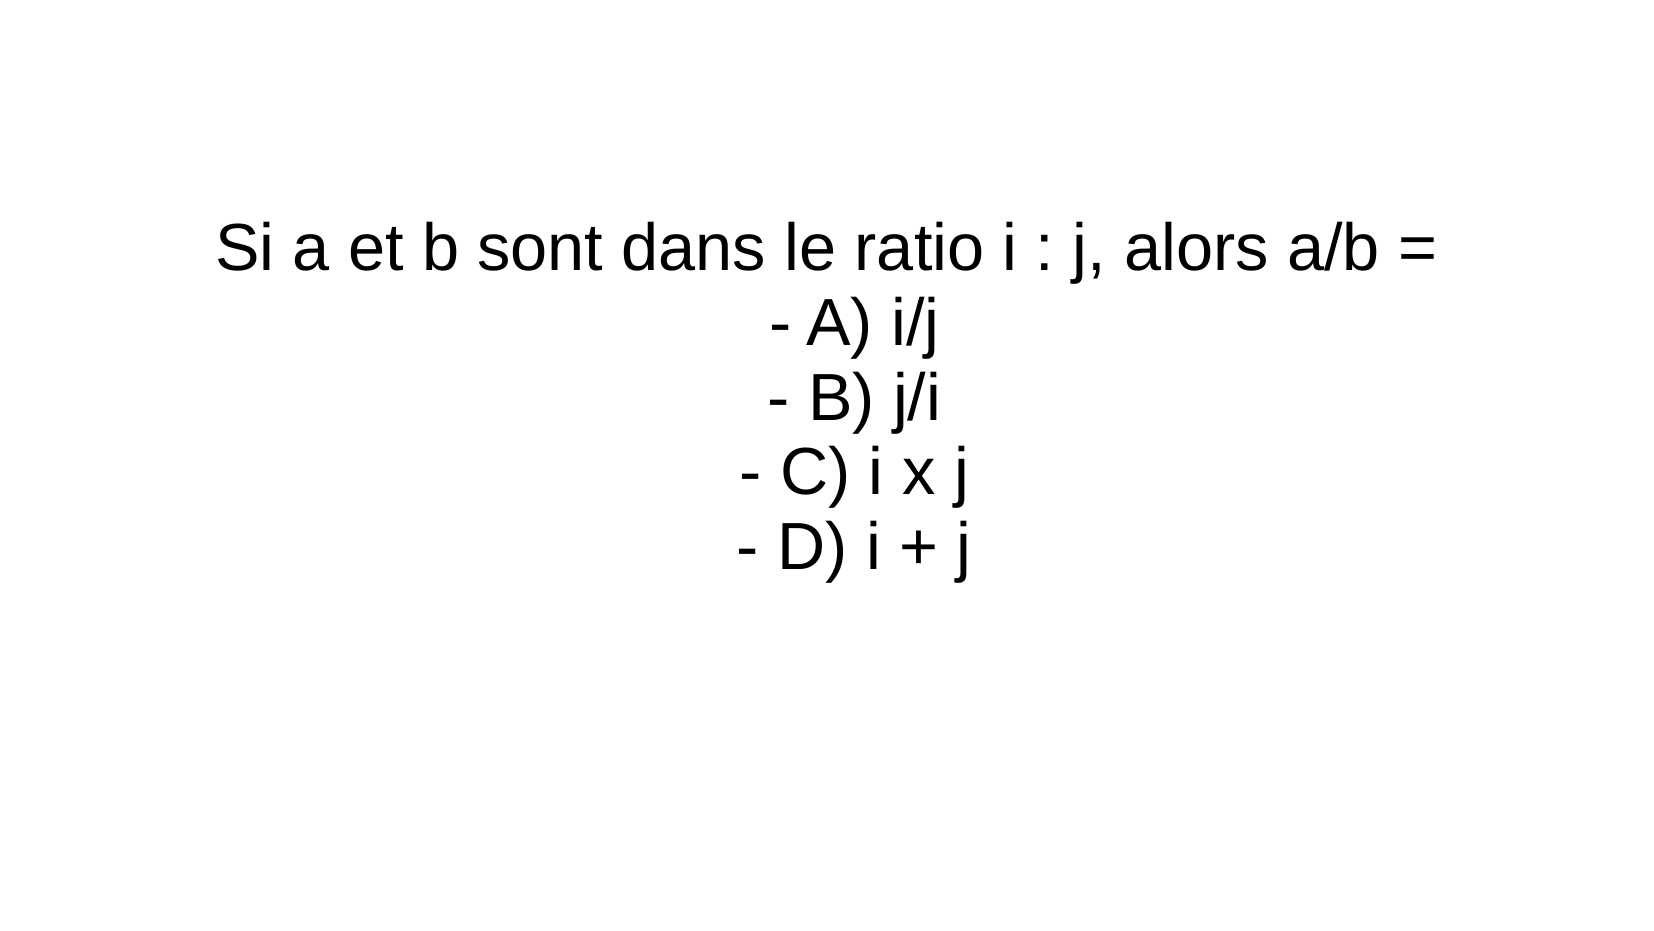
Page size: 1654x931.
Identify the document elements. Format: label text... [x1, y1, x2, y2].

subtitle Si a et b sont dans le ratio i : j, alors a/b = - A) i/j - B) j/i - C) i x j - D) i + j [82, 37, 1571, 757]
